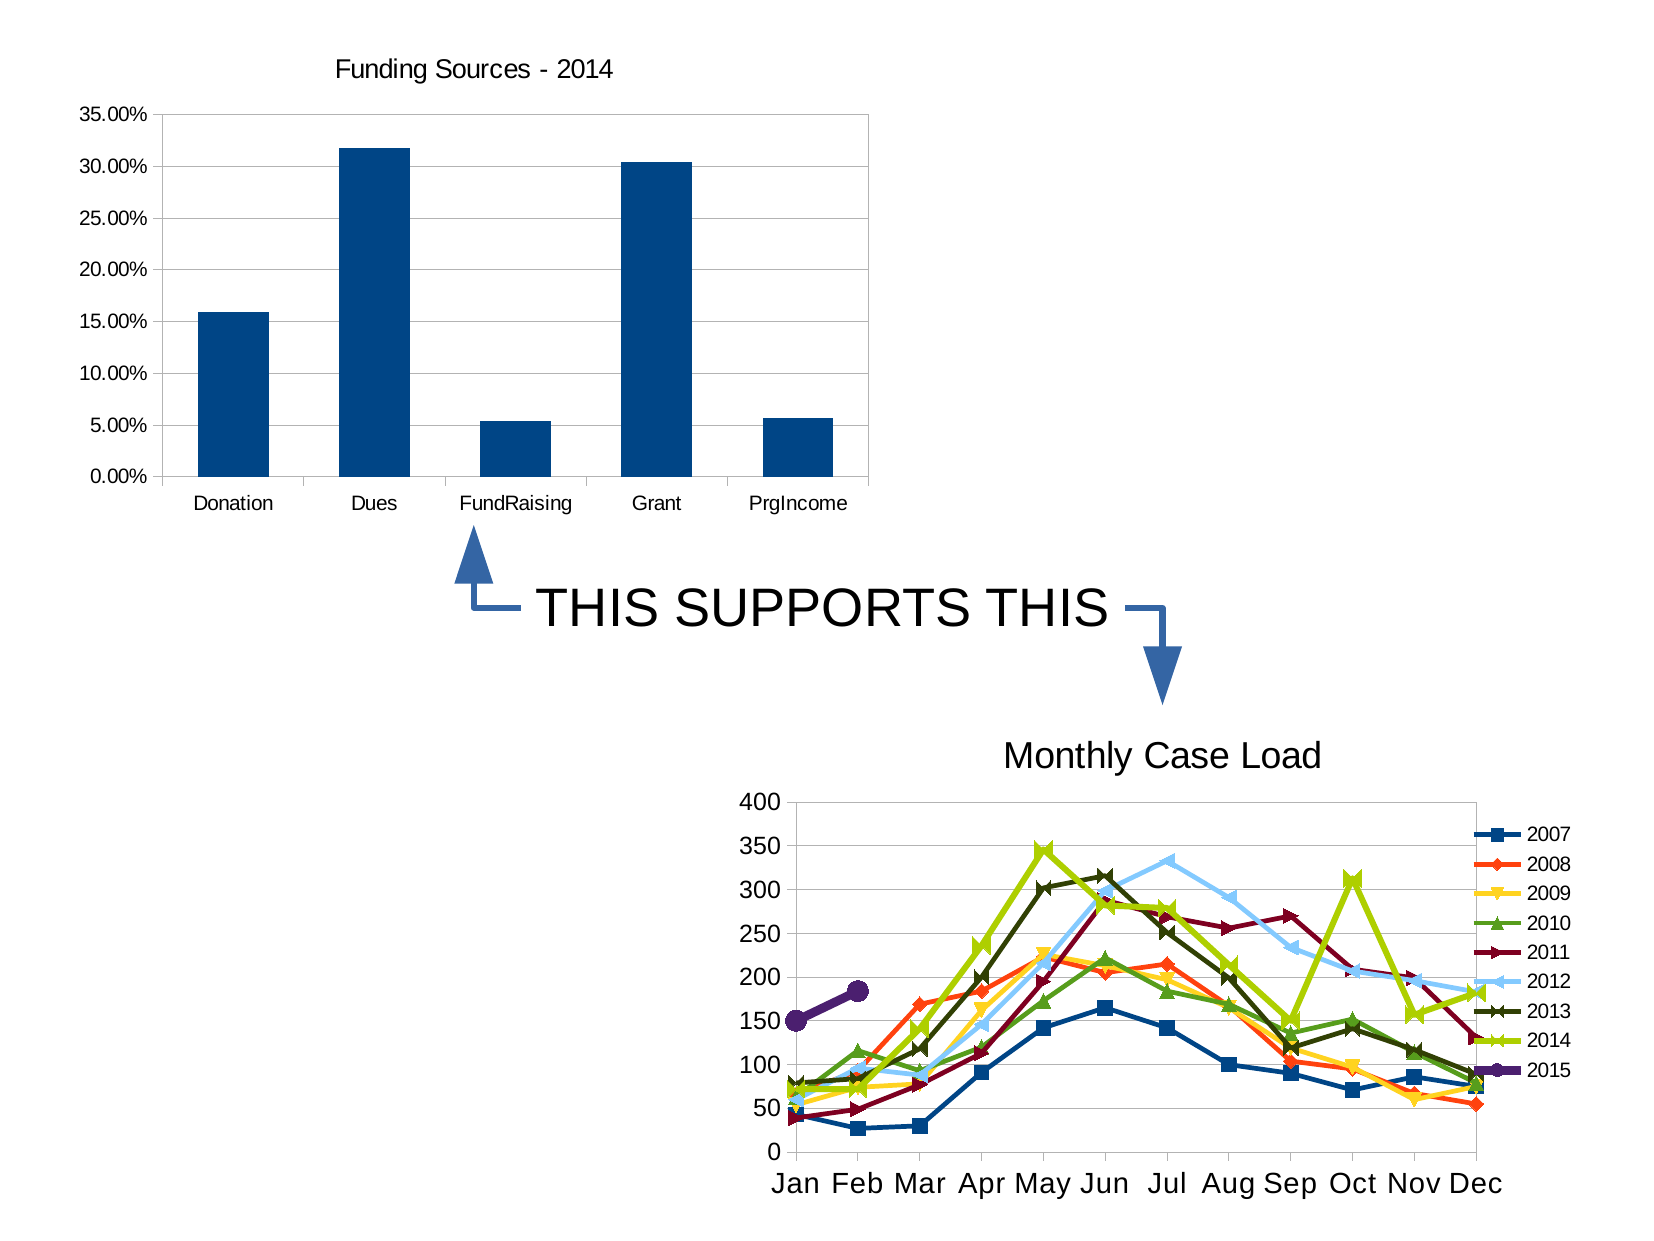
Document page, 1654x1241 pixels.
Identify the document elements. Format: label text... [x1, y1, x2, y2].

text_box THIS SUPPORTS THIS [520, 570, 1126, 646]
chart [735, 705, 1591, 1201]
chart [62, 29, 886, 526]
